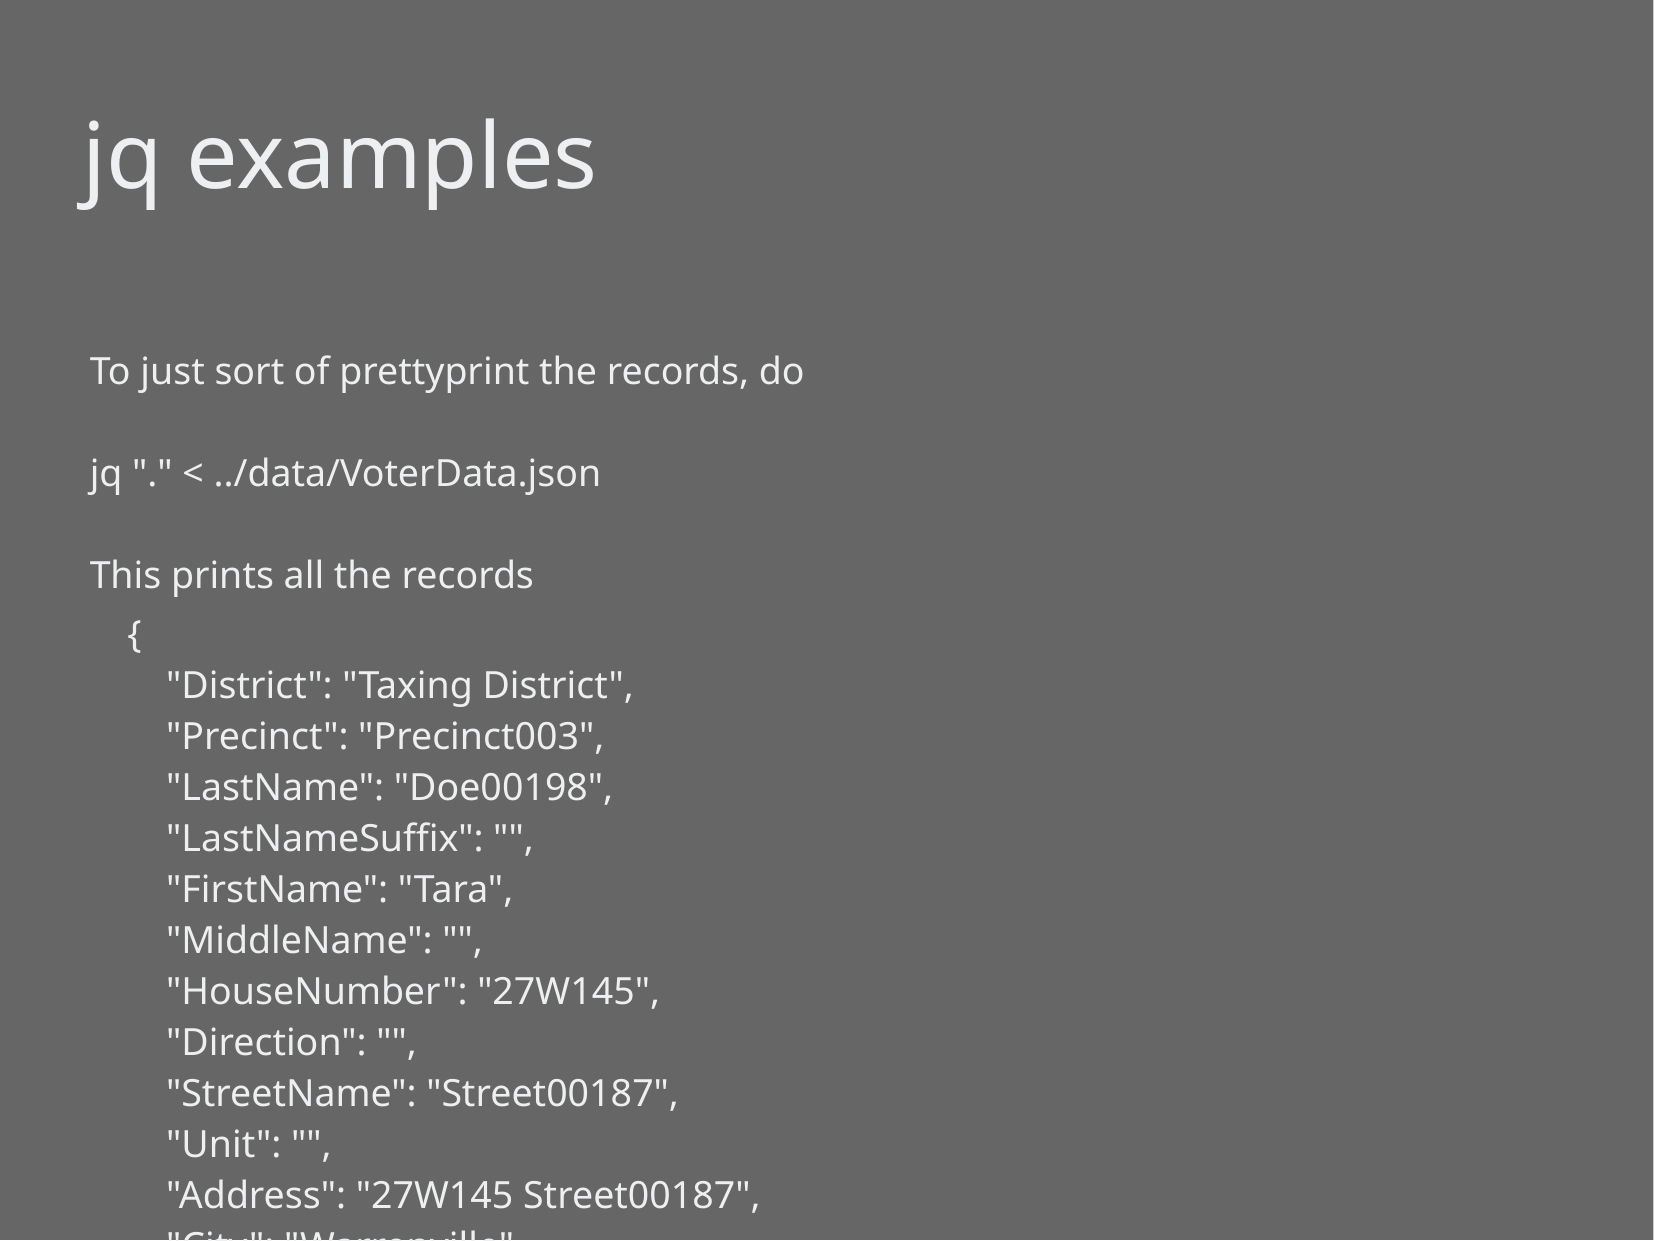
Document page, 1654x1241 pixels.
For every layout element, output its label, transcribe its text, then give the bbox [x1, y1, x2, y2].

text_box { "District": "Taxing District", "Precinct": "Precinct003", "LastName": "Doe00198", "LastNameSuffix": "", "FirstName": "Tara", "MiddleName": "", "HouseNumber": "27W145", "Direction": "", "StreetName": "Street00187", "Unit": "", "Address": "27W145 Street00187", "City": "Warrenville", ... [112, 600, 1201, 1178]
text_box To just sort of prettyprint the records, do jq "." < ../data/VoterData.json This prints all the records [75, 337, 976, 578]
title jq examples [82, 49, 1571, 257]
